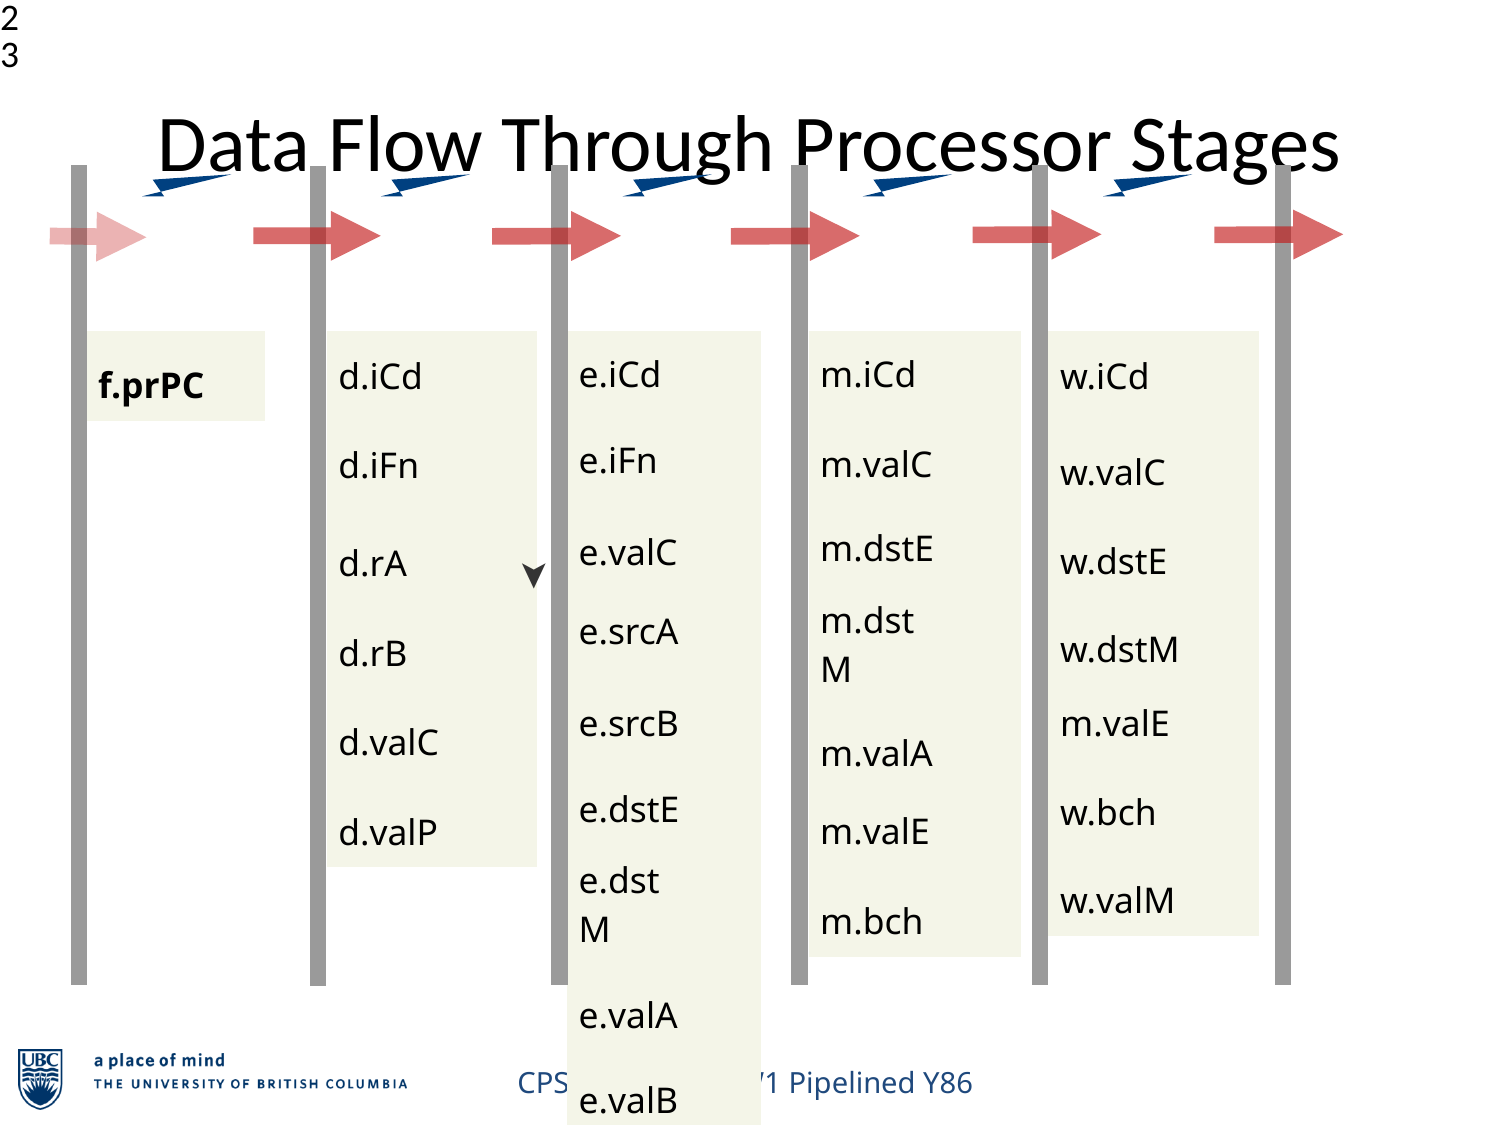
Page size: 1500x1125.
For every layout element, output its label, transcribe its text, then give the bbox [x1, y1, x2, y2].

table_cell [470, 421, 537, 510]
table_header [703, 331, 761, 417]
title Data Flow Through Processor Stages [75, 45, 1425, 233]
table_cell w.valM [1048, 848, 1214, 936]
table_cell e.srcB [568, 673, 703, 759]
table_cell [955, 873, 1021, 957]
table_cell [1214, 848, 1259, 936]
text_box E [622, 174, 712, 197]
table_cell [703, 673, 761, 759]
table_cell d.valC [327, 688, 470, 778]
table_header d.iCd [327, 331, 470, 421]
text_box M [862, 174, 953, 197]
table_cell [955, 415, 1021, 500]
text_box F [142, 174, 232, 197]
table_cell e.iFn [568, 417, 703, 502]
table_cell [1214, 759, 1259, 848]
table_cell e.dstE [568, 759, 703, 844]
table_cell w.bch [1048, 759, 1214, 848]
table_header [955, 331, 1021, 415]
table_cell e.valC [568, 502, 703, 588]
table_cell [703, 417, 761, 502]
table_cell [1214, 685, 1259, 759]
table_cell m.valA [809, 704, 955, 789]
table_header [470, 331, 537, 421]
table_cell e.srcA [568, 588, 703, 673]
text_box W [1103, 174, 1193, 197]
table_cell m.valE [809, 789, 955, 873]
table_cell m.valE [1048, 685, 1214, 759]
table_cell m.valC [809, 415, 955, 500]
table_header [227, 331, 265, 421]
table_cell [955, 500, 1021, 584]
table_header w.iCd [1048, 331, 1214, 420]
table_cell [1214, 420, 1259, 508]
text_box D [380, 174, 471, 197]
table_cell w.dstM [1048, 596, 1214, 685]
table_cell d.iFn [327, 421, 470, 510]
table_cell [470, 778, 537, 867]
table_cell d.rB [327, 599, 470, 688]
table_cell m.dstM [809, 584, 955, 704]
table_cell d.valP [327, 778, 470, 867]
table_cell w.valC [1048, 420, 1214, 508]
table_cell e.valA [567, 965, 703, 1050]
table_cell [470, 510, 537, 599]
table_cell [955, 789, 1021, 873]
table_cell e.dstM [568, 844, 703, 965]
table_cell [955, 704, 1021, 789]
table_cell e.valB [567, 1050, 703, 1125]
table_cell d.rA [327, 510, 470, 599]
table_cell m.bch [809, 873, 955, 957]
table_cell [470, 688, 537, 778]
picture [18, 1049, 407, 1110]
table_header [1214, 331, 1259, 420]
table_header m.iCd [809, 331, 955, 415]
table_cell w.dstE [1048, 508, 1214, 596]
table_header e.iCd [568, 331, 703, 417]
table_cell [955, 584, 1021, 704]
table_cell [703, 1050, 761, 1125]
table_cell [703, 502, 761, 588]
table_cell [703, 759, 761, 844]
table_cell m.dstE [809, 500, 955, 584]
table_cell [470, 599, 537, 688]
table_cell [1214, 596, 1259, 685]
table_cell [1214, 508, 1259, 596]
table_header f.prPC [87, 331, 227, 421]
table_cell [703, 844, 761, 965]
table_cell [703, 588, 761, 673]
table_cell [703, 965, 761, 1050]
